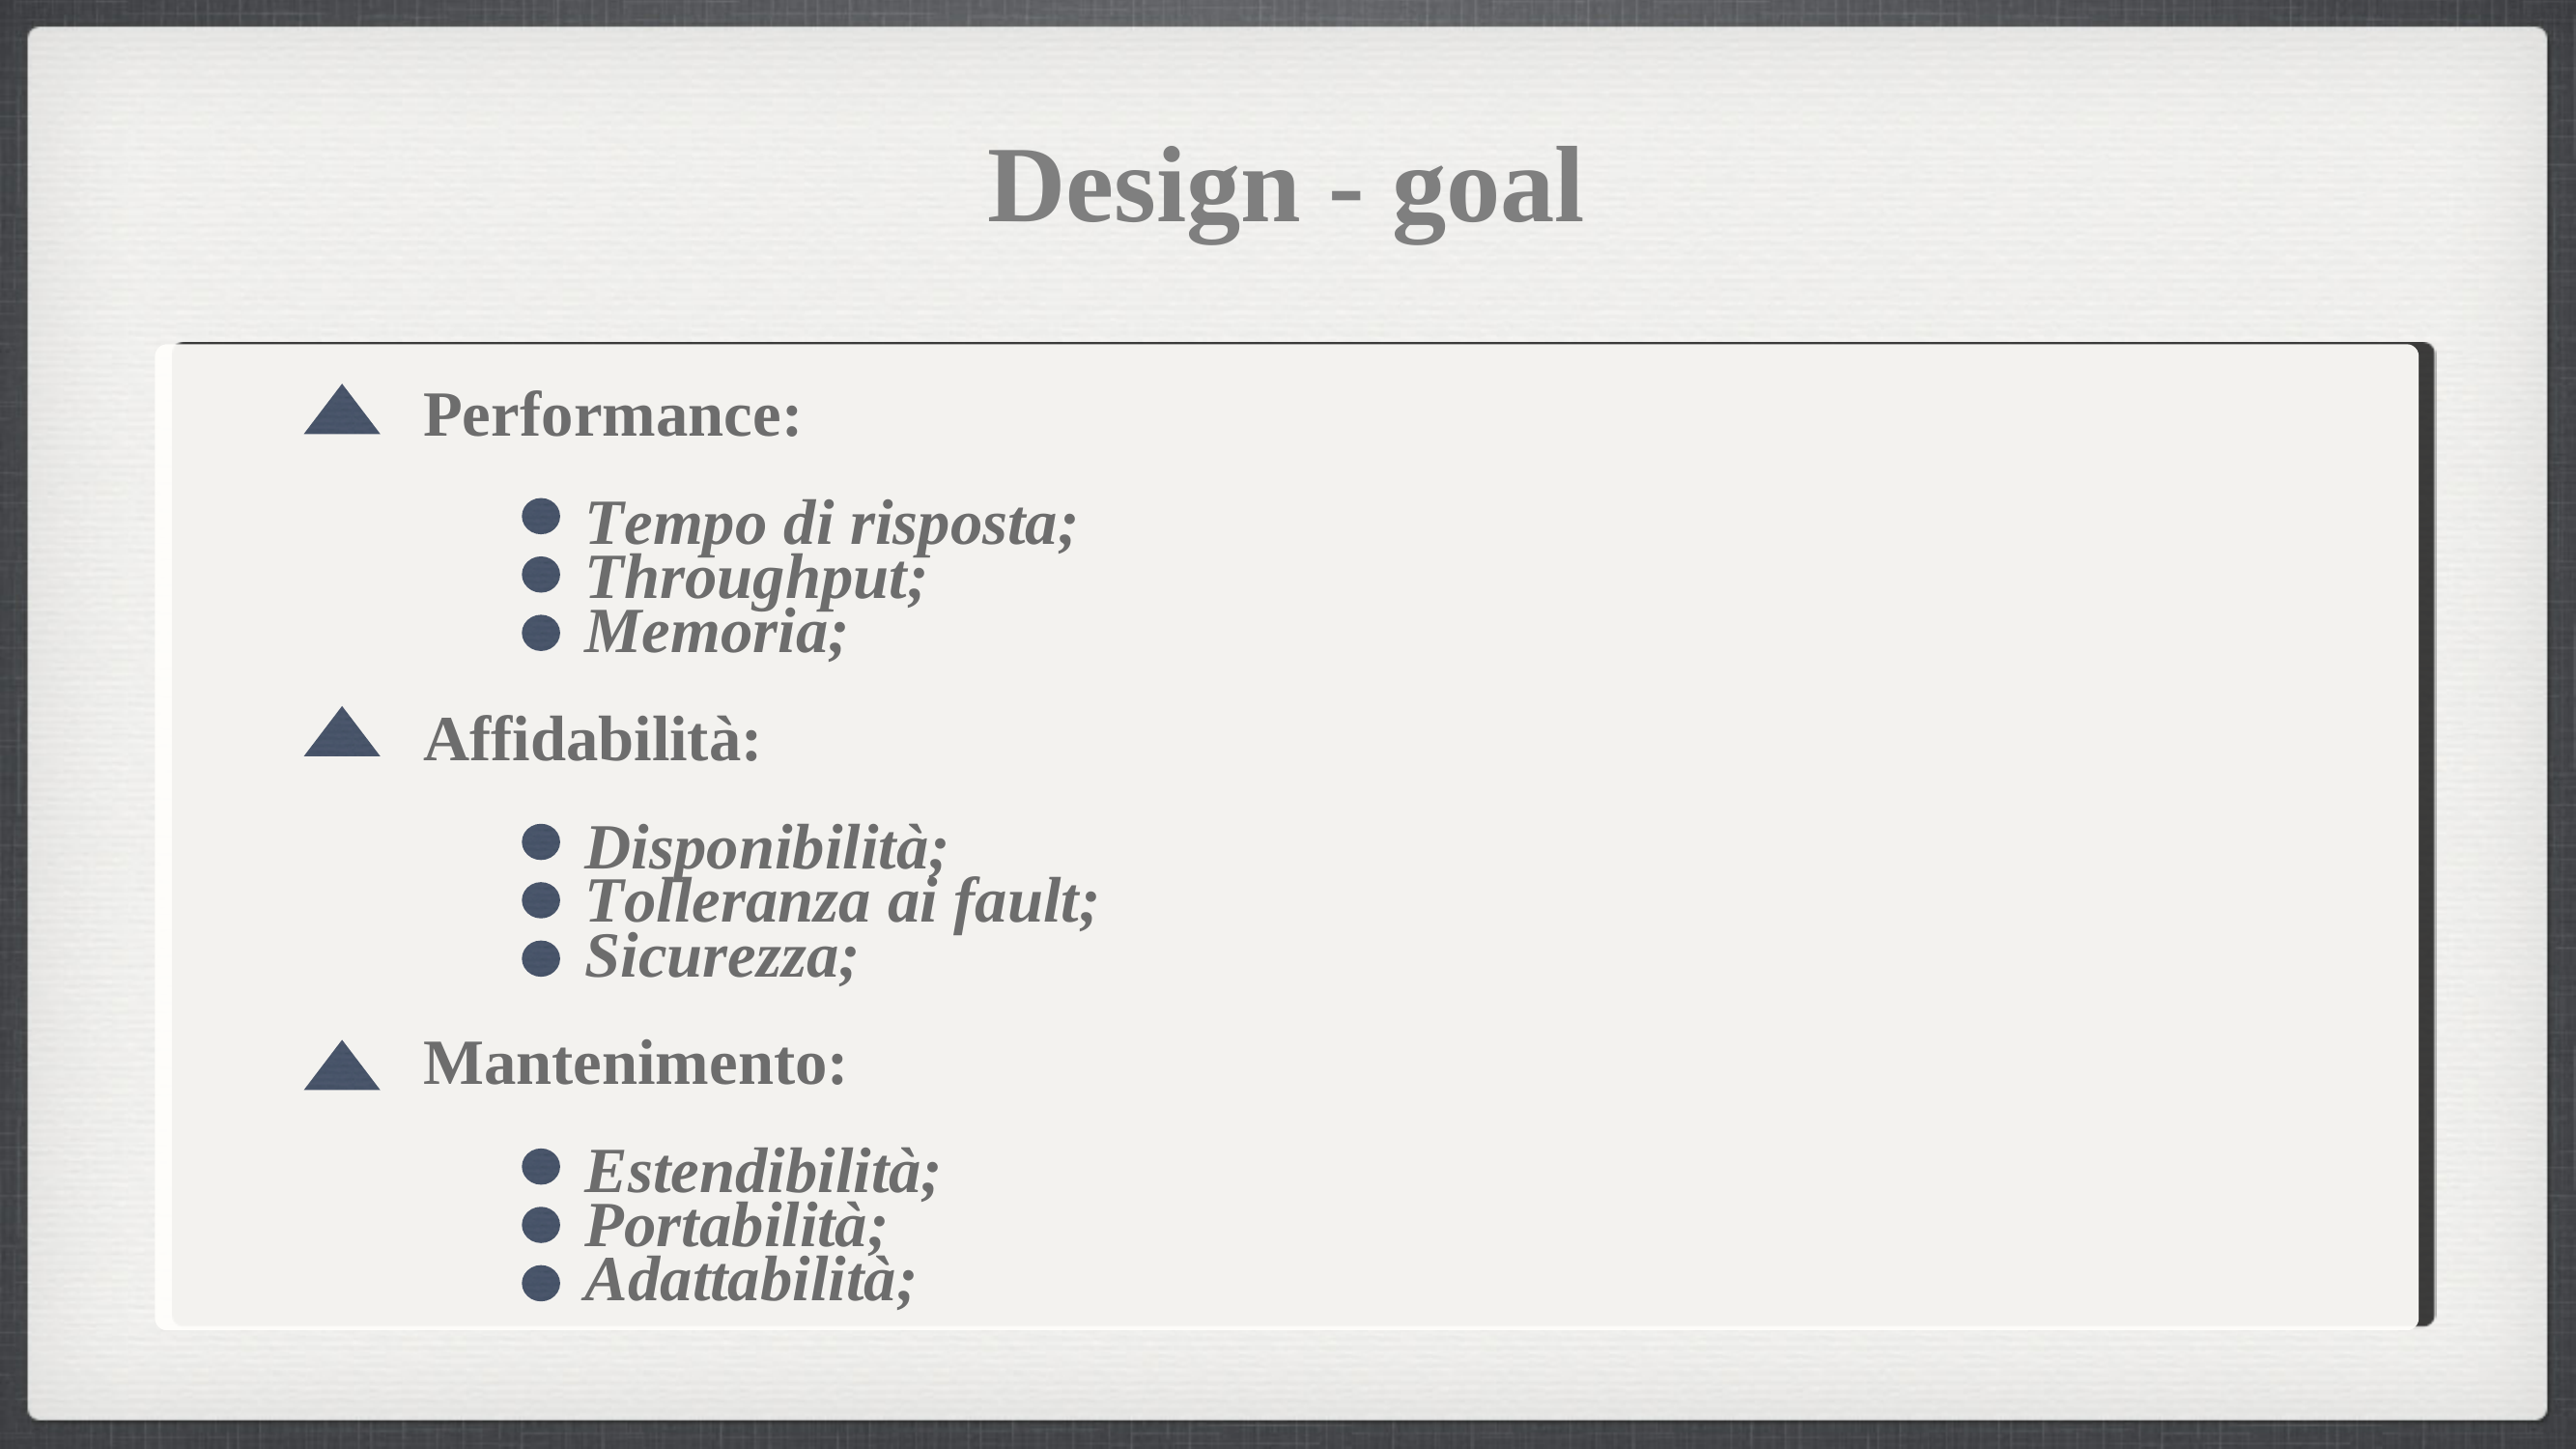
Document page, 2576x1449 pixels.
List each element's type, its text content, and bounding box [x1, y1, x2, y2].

picture [0, 0, 2576, 1449]
text_box [522, 1207, 560, 1243]
text_box [303, 384, 381, 435]
text_box [522, 940, 560, 978]
title Design - goal [214, 38, 2359, 334]
text_box [303, 705, 381, 756]
text_box [522, 1148, 560, 1185]
text_box Performance: Tempo di risposta; Throughput; Memoria; Affidabilità: Disponibilità; Tolleranza ai fault; Sicurezza; Mantenimento: Estendibilità; Portabilità; Adattabilità; [423, 414, 2122, 1345]
text_box [522, 882, 560, 919]
text_box [522, 555, 560, 593]
text_box [522, 614, 560, 651]
text_box [522, 823, 560, 861]
text_box [303, 1039, 381, 1091]
text_box [522, 1264, 560, 1302]
text_box [522, 497, 560, 535]
